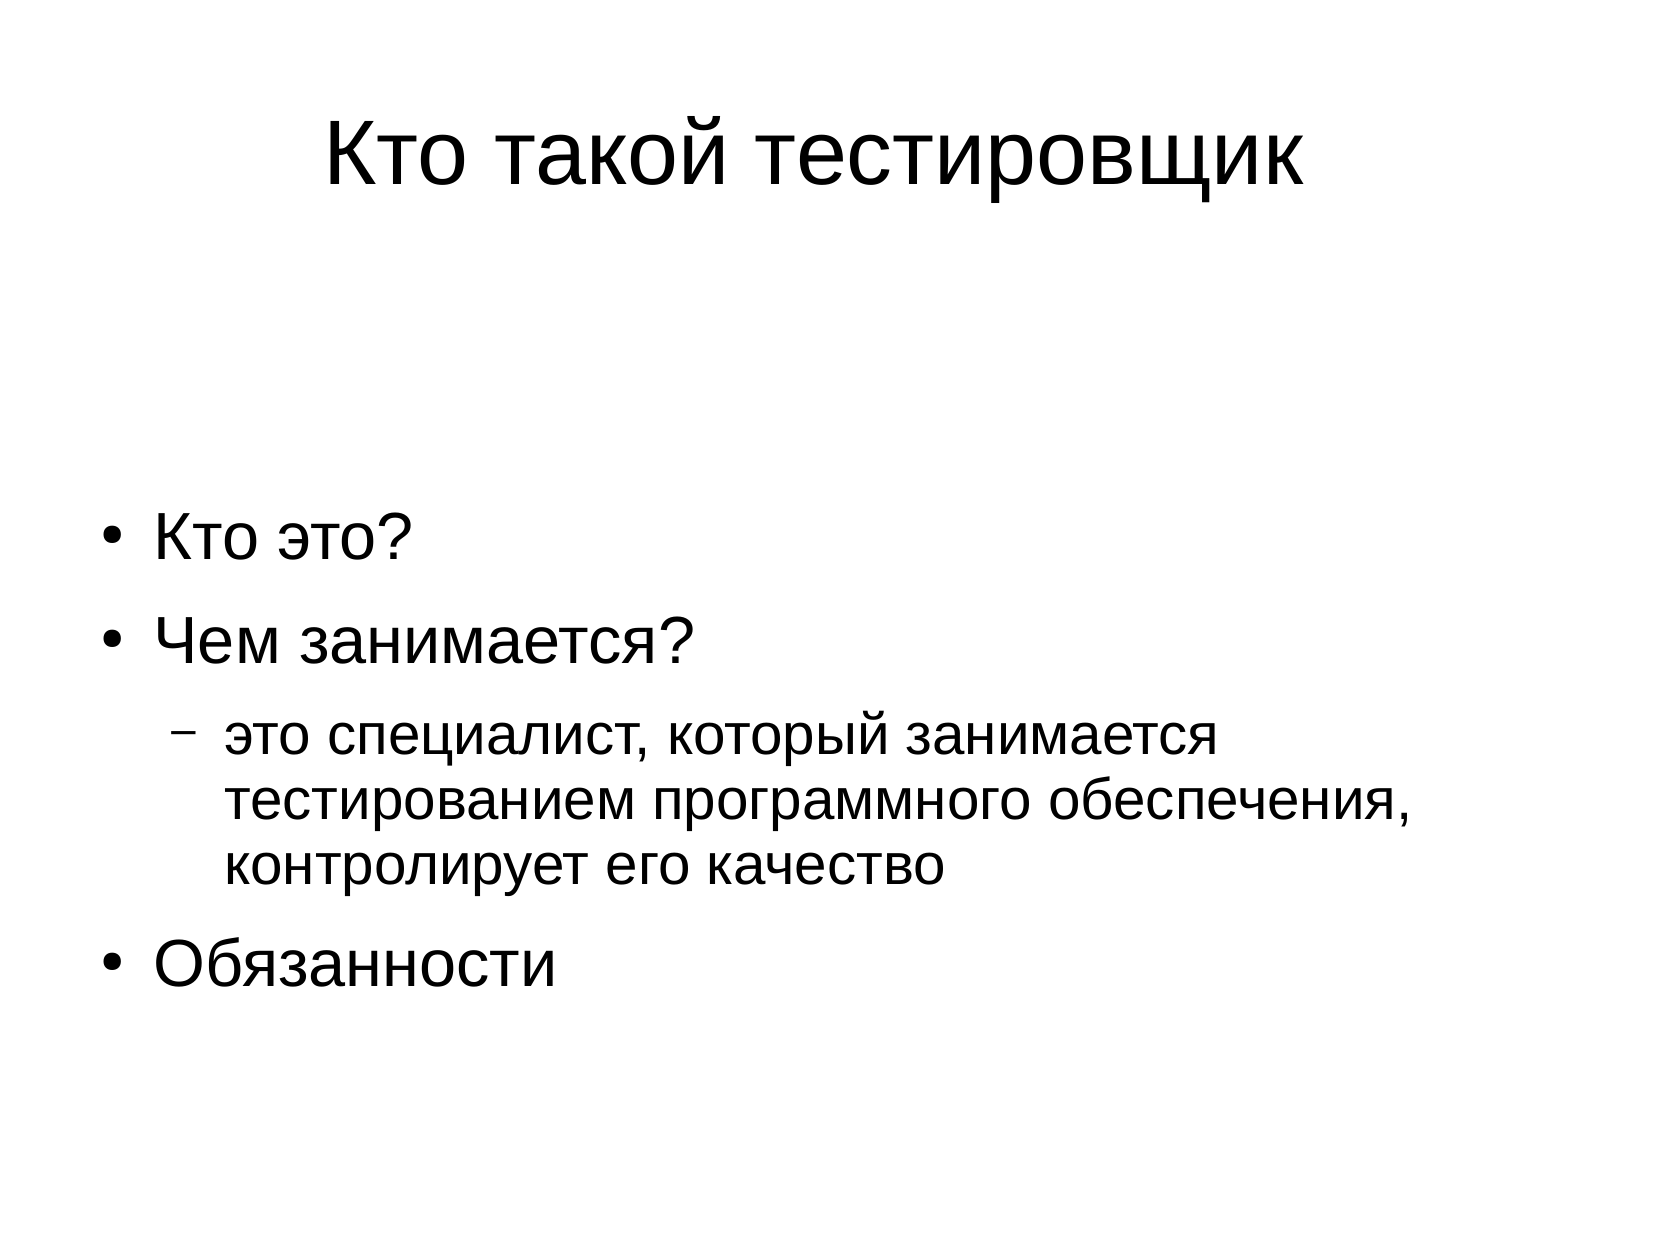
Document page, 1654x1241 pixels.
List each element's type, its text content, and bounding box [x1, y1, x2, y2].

title Кто такой тестировщик [82, 49, 1571, 257]
list Кто это? Чем занимается? это специалист, который занимается тестированием программного обеспечения, контролирует его качество Обязанности [82, 290, 1571, 1010]
